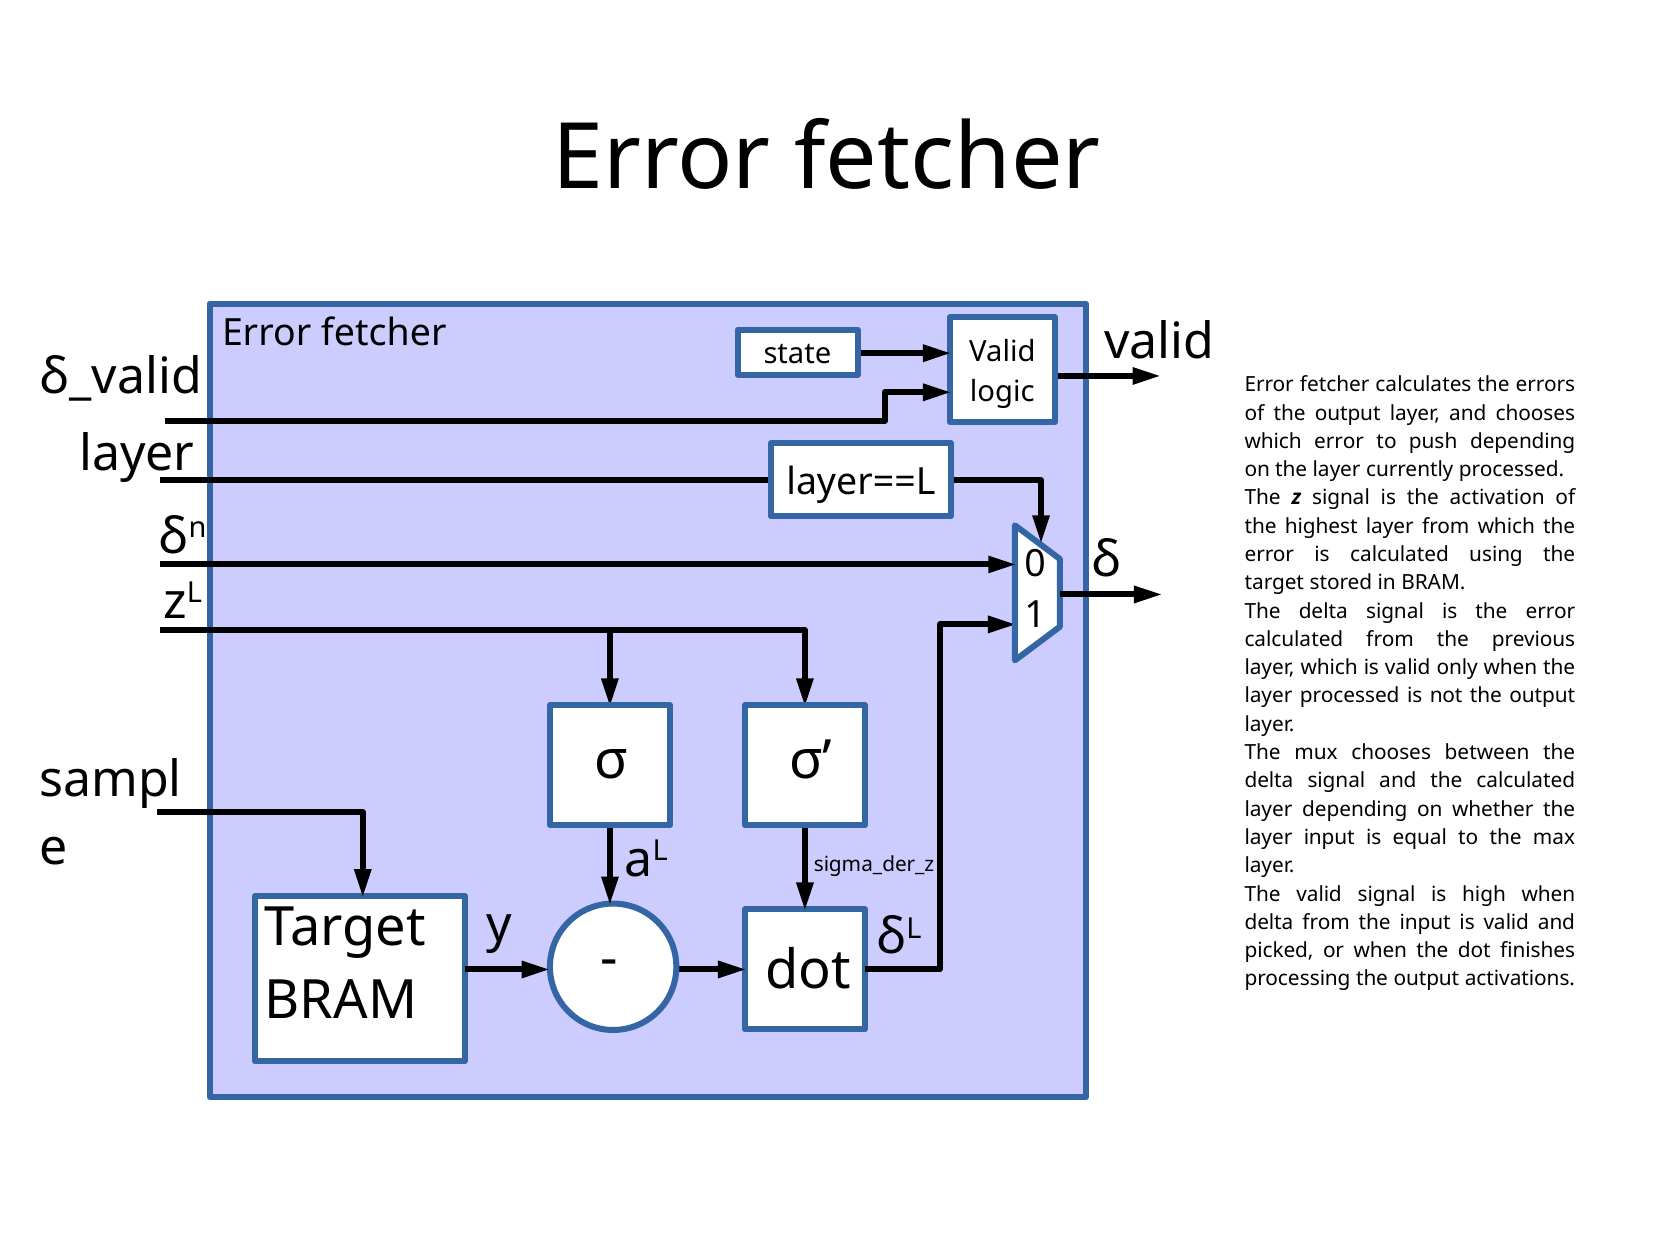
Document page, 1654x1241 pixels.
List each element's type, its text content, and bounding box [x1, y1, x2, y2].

text_box [210, 393, 1087, 515]
text_box Error fetcher [207, 298, 465, 369]
text_box [1137, 516, 1222, 658]
text_box [210, 483, 1038, 562]
text_box σ [579, 713, 655, 809]
text_box [217, 303, 1031, 418]
text_box Valid logic [949, 317, 1031, 423]
text_box [209, 815, 360, 1098]
text_box sample [24, 735, 225, 824]
text_box [943, 627, 1087, 1098]
text_box Target BRAM [249, 879, 490, 1135]
text_box y [490, 881, 527, 966]
text_box - [585, 911, 826, 1167]
text_box state [737, 329, 858, 375]
title Error fetcher [82, 49, 1571, 257]
text_box Error fetcher calculates the errors of the output layer, and chooses which error to push depending on the layer currently processed. The z signal is the activation of the highest layer from which the error is calculated using the target stored in BRAM. The delta signal is the error calculated from the previous layer, which is valid only when the layer processed is not the output layer. The mux chooses between the delta signal and the calculated layer depending on whether the layer input is equal to the max layer. The valid signal is high when delta from the input is valid and picked, or when the dot finishes processing the output activations. [1229, 362, 1591, 1066]
text_box [209, 567, 1009, 1100]
text_box layer [21, 422, 210, 572]
text_box sigma_der_z [799, 841, 969, 931]
text_box δn [116, 492, 222, 655]
text_box δL [831, 893, 937, 1056]
text_box σ’ [774, 713, 850, 809]
text_box δ [1031, 515, 1137, 678]
text_box dot [750, 923, 991, 1179]
text_box aL [609, 815, 716, 904]
text_box δ_valid [0, 332, 217, 422]
text_box valid [1031, 297, 1230, 460]
text_box zL [222, 557, 255, 647]
text_box 0 1 [1009, 529, 1031, 655]
text_box layer==L [771, 443, 952, 517]
